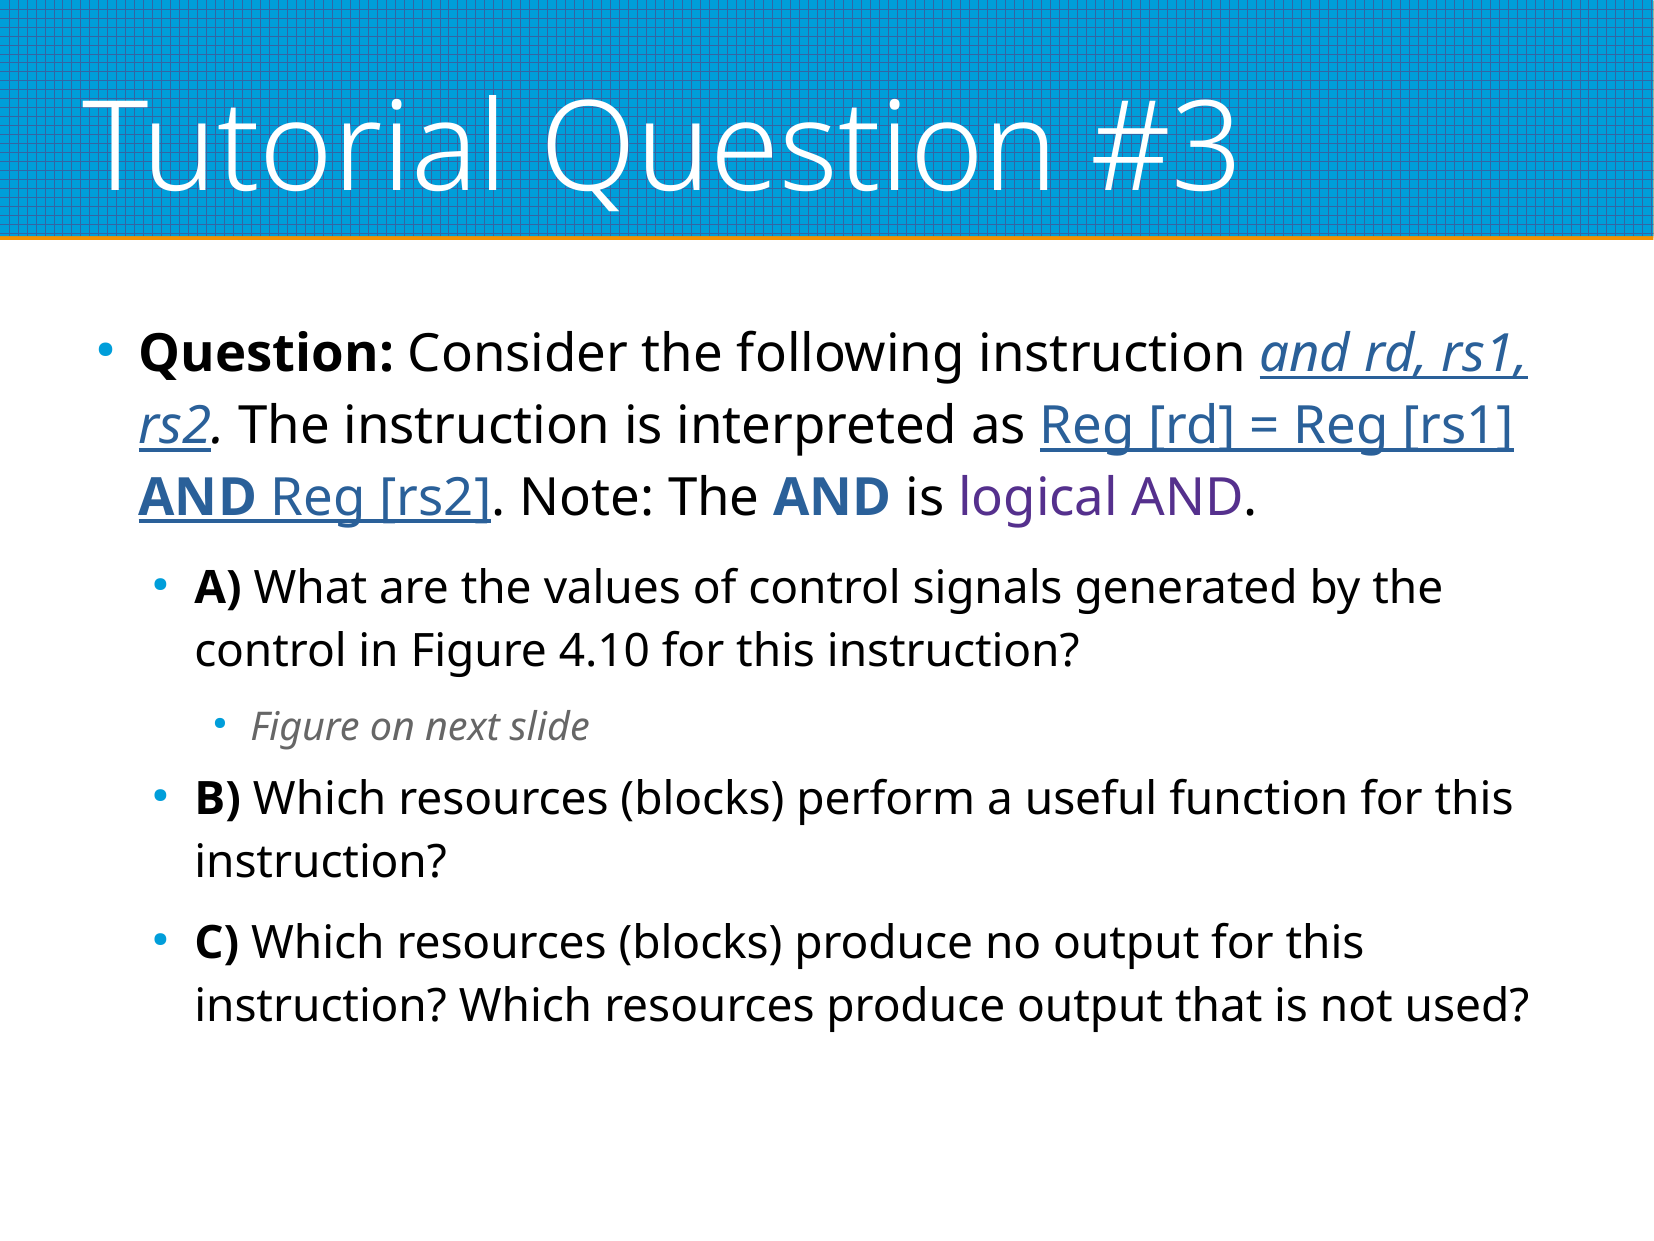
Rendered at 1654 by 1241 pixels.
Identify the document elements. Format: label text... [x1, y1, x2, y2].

title Tutorial Question #3 [82, 19, 1571, 227]
list Question: Consider the following instruction and rd, rs1, rs2. The instruction is interpreted as Reg [rd] = Reg [rs1] AND Reg [rs2]. Note: The AND is logical AND. A) What are the values of control signals generated by the control in Figure 4.10 for this instruction? Figure on next slide B) Which resources (blocks) perform a useful function for this instruction? C) Which resources (blocks) produce no output for this instruction? Which resources produce output that is not used? [82, 314, 1563, 1081]
